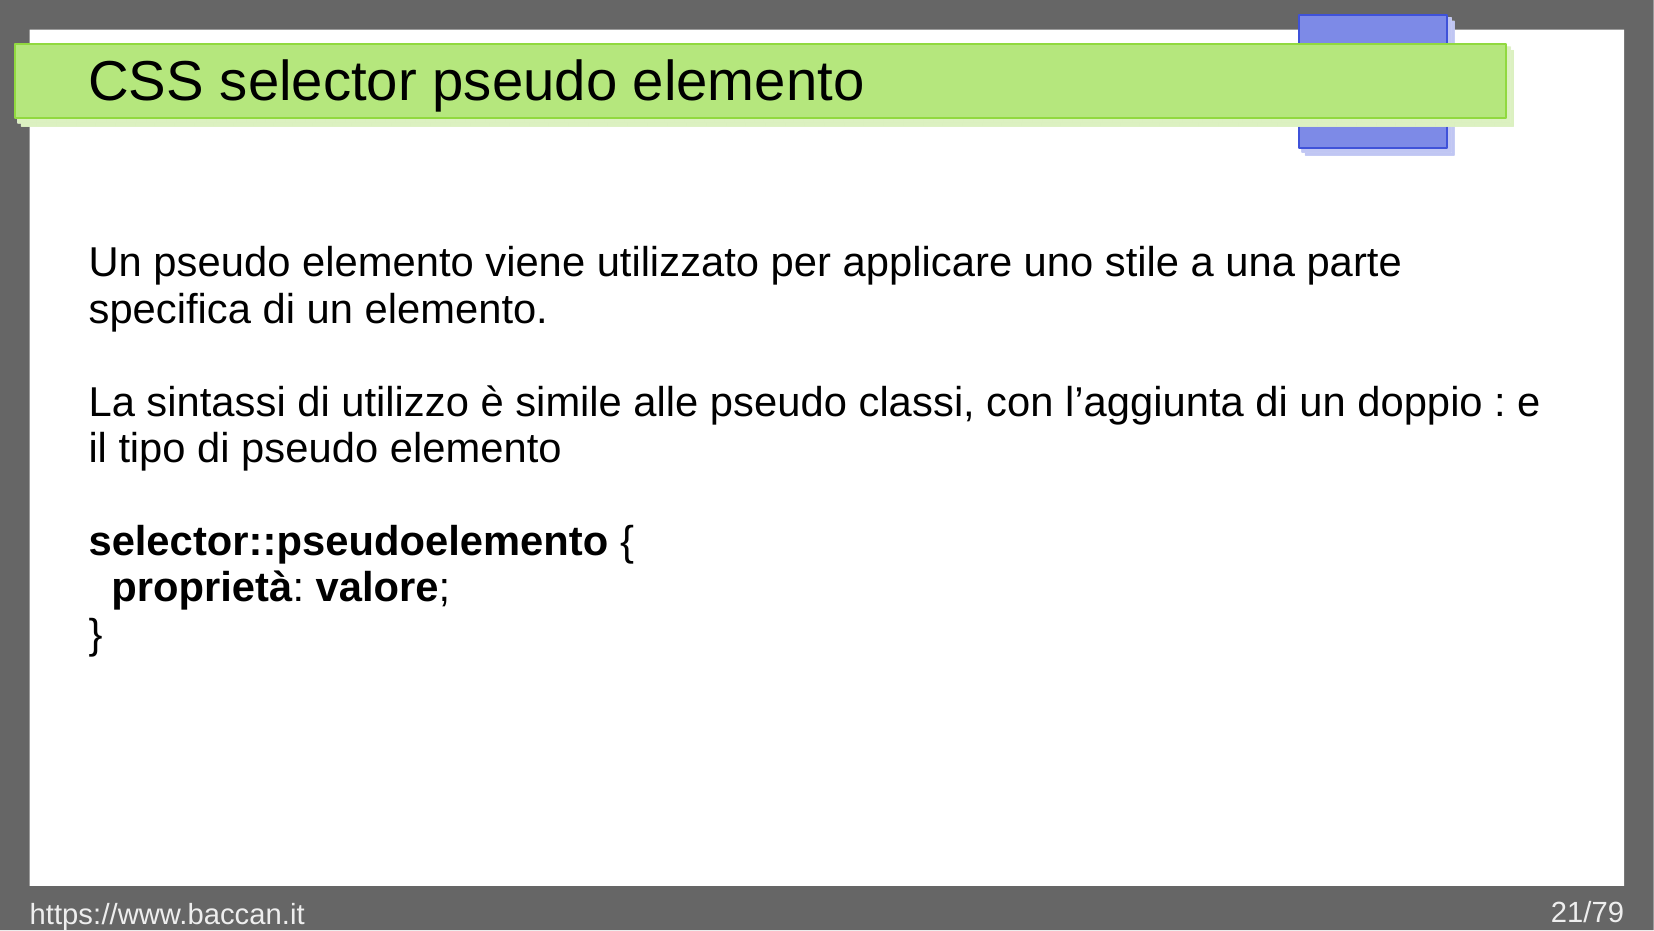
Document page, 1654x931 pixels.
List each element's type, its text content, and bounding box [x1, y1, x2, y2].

title CSS selector pseudo elemento [88, 44, 1506, 119]
text_box Un pseudo elemento viene utilizzato per applicare uno stile a una parte specifica di un elemento. La sintassi di utilizzo è simile alle pseudo classi, con l’aggiunta di un doppio : e il tipo di pseudo elemento selector::pseudoelemento { proprietà: valore; } [88, 169, 1565, 820]
